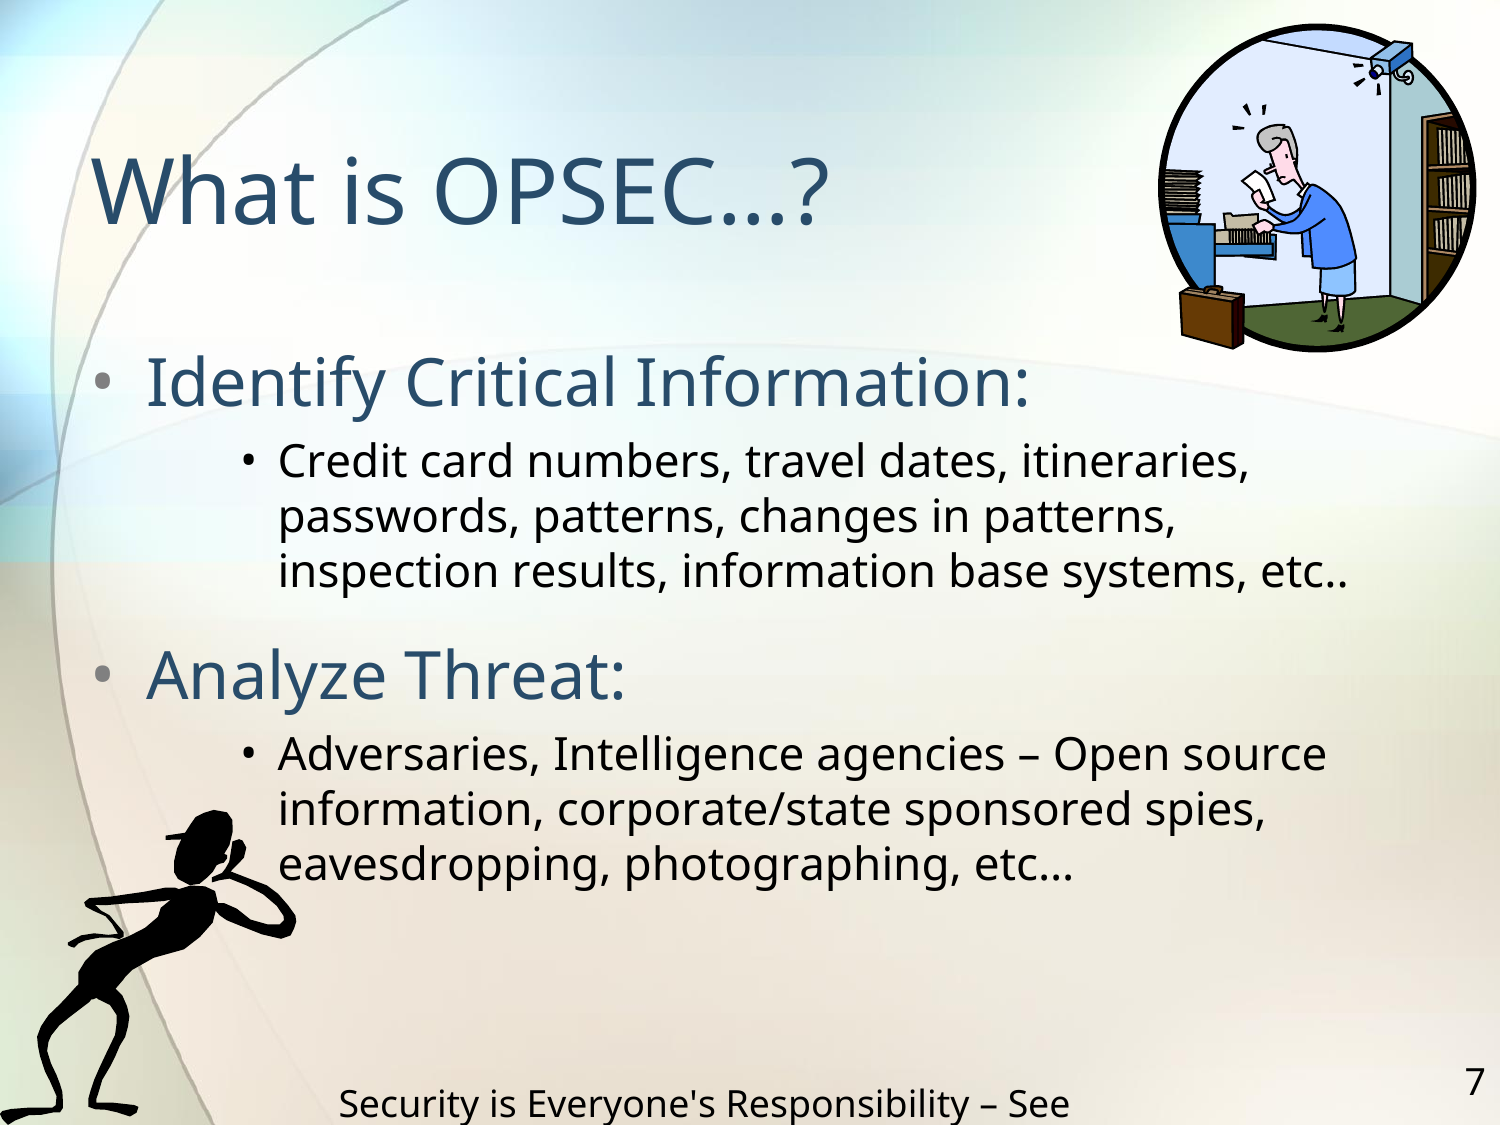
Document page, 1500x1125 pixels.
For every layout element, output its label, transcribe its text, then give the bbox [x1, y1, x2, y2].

text_box Security is Everyone's Responsibility – See Something, Say Something! [323, 1071, 1177, 1125]
list Identify Critical Information: Credit card numbers, travel dates, itineraries, passwords, patterns, changes in patterns, inspection results, information base systems, etc.. Analyze Threat: Adversaries, Intelligence agencies – Open source information, corporate/state sponsored spies, eavesdropping, photographing, etc… [74, 312, 1400, 1051]
text_box <number> [1449, 1050, 1500, 1125]
title What is OPSEC…? [74, 112, 1123, 263]
picture [0, 0, 1500, 1125]
